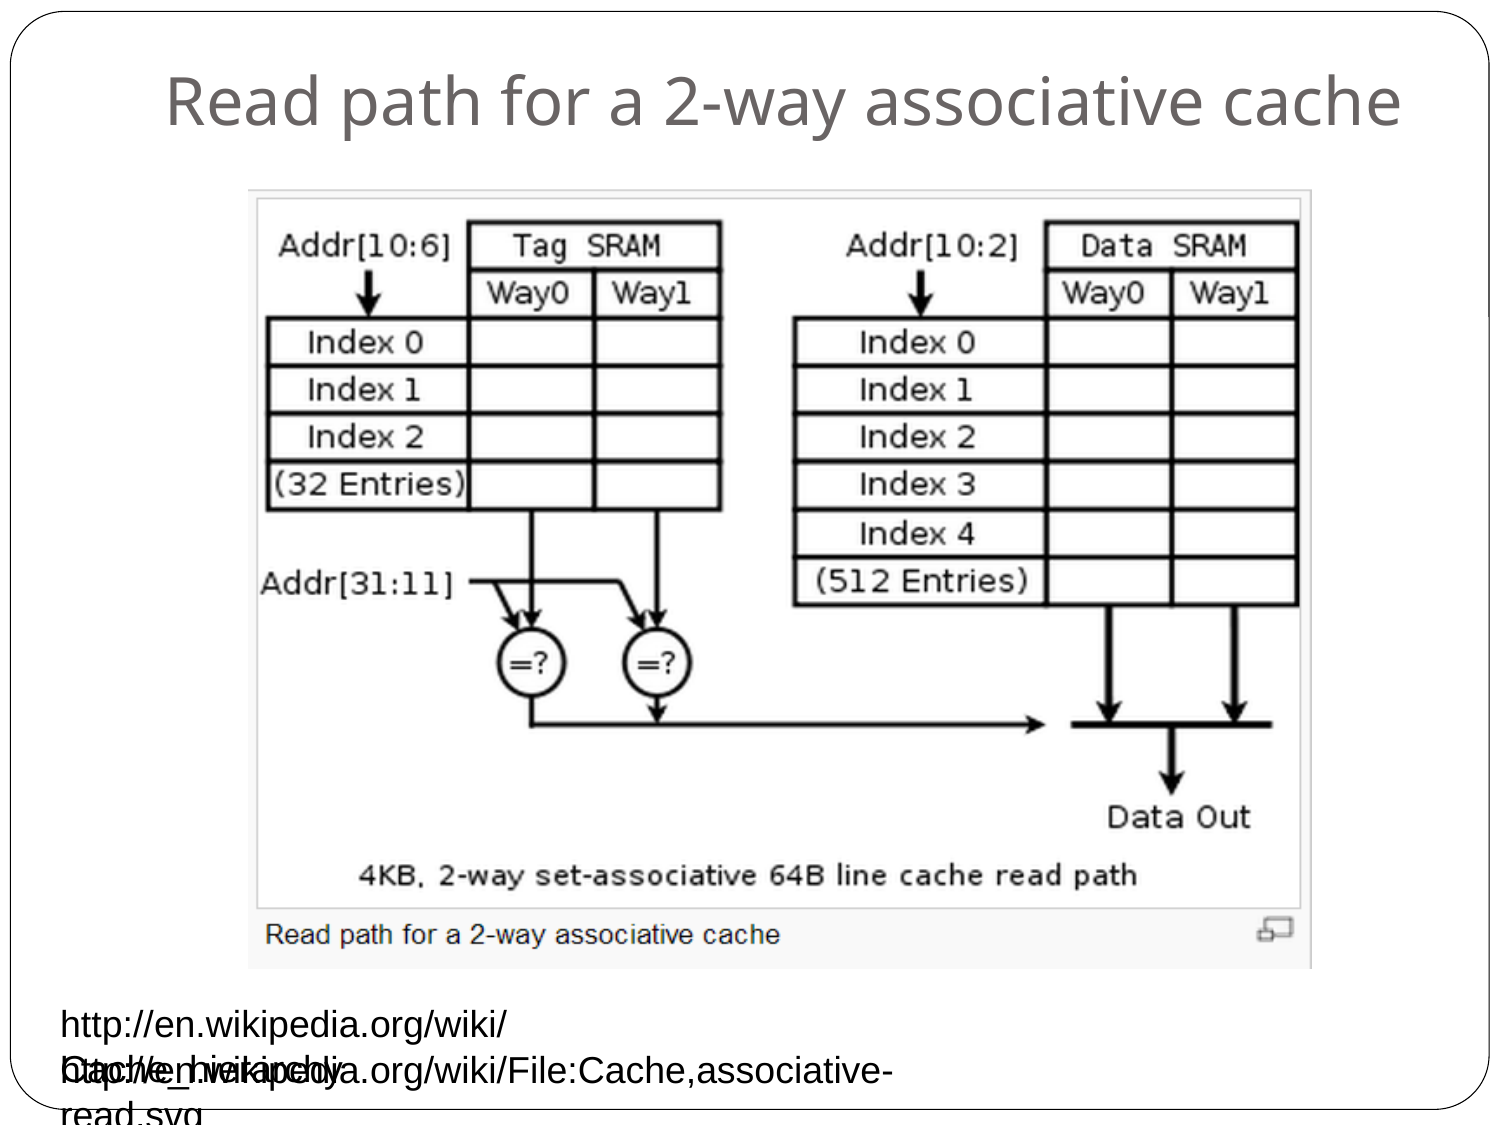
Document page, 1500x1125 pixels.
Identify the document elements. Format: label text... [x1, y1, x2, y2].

text_box http://en.wikipedia.org/wiki/Cache_hierarchy [45, 992, 803, 1053]
title Read path for a 2-way associative cache [150, 9, 1426, 154]
text_box http://en.wikipedia.org/wiki/File:Cache,associative-read.svg [45, 1038, 1052, 1099]
picture [248, 188, 1312, 969]
